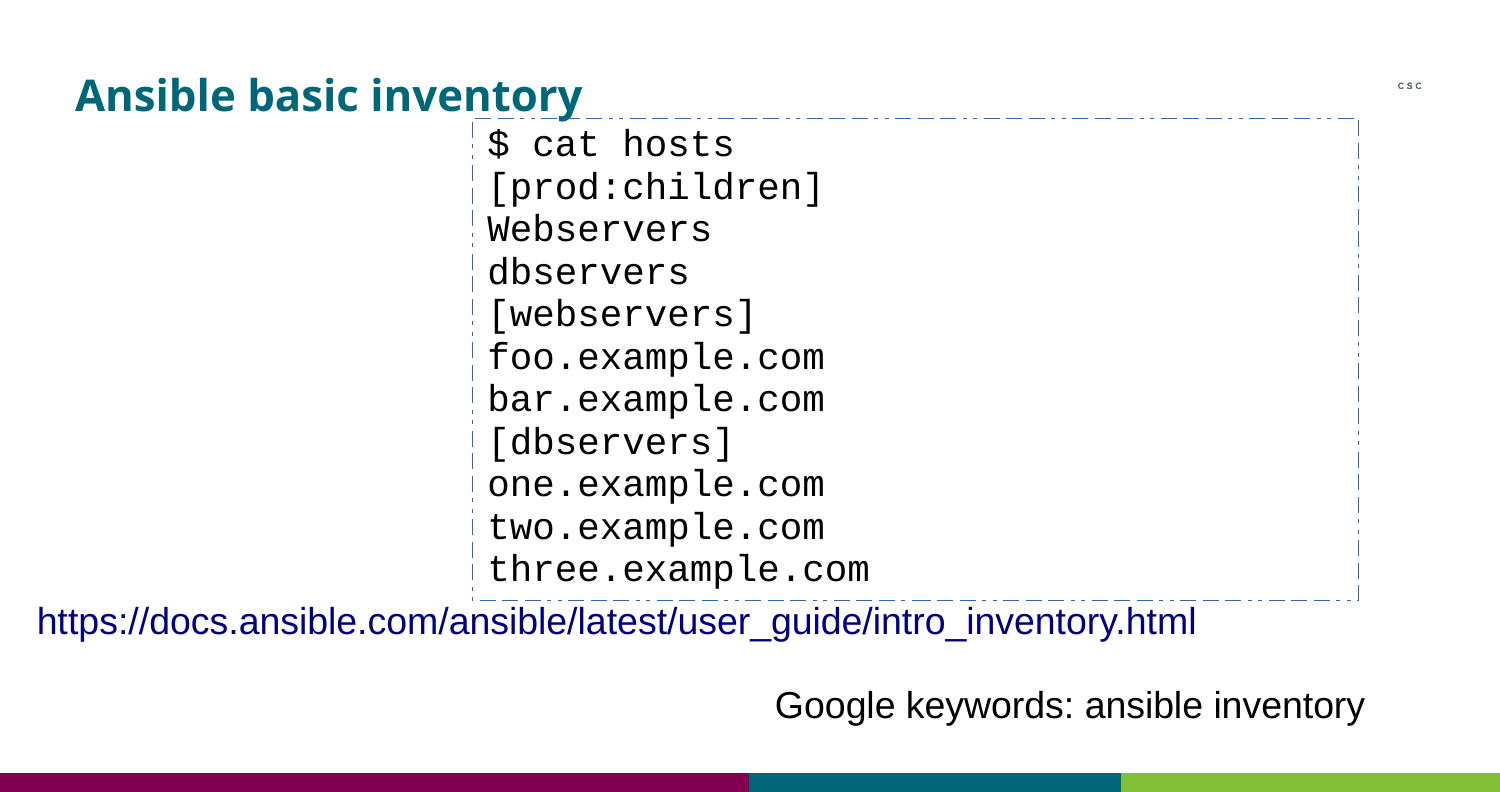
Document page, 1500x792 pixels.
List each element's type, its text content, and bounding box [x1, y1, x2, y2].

text_box https://docs.ansible.com/ansible/latest/user_guide/intro_inventory.html Google keywords: ansible inventory [22, 592, 1406, 733]
text_box $ cat hosts [prod:children] Webservers dbservers [webservers] foo.example.com bar.example.com [dbservers] one.example.com two.example.com three.example.com [472, 118, 1359, 599]
title Ansible basic inventory [75, 28, 1346, 161]
